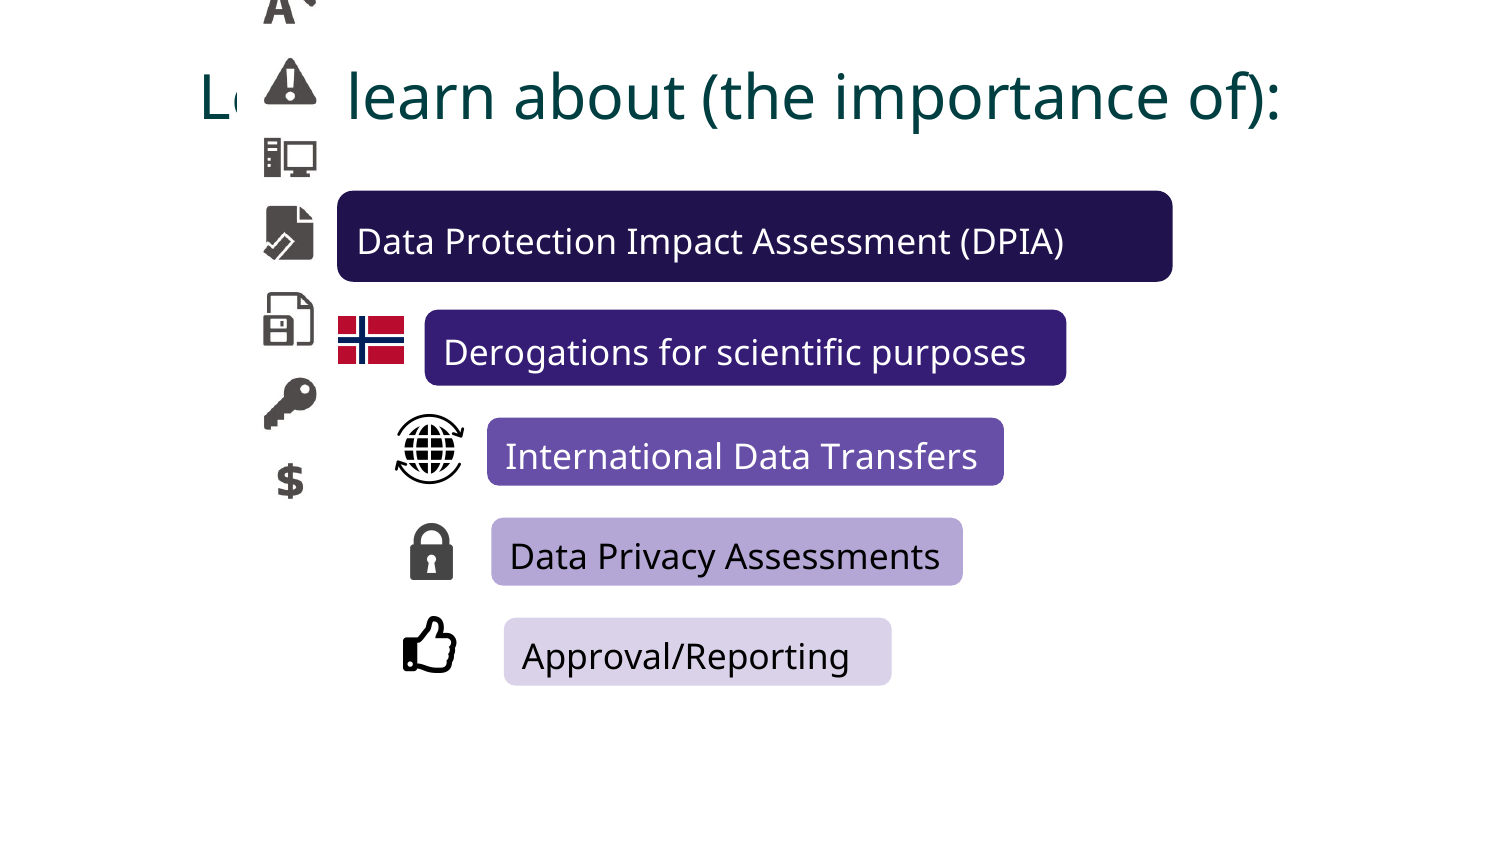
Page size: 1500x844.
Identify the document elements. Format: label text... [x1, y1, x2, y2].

picture [403, 616, 460, 673]
text_box Data Privacy Assessments [509, 531, 978, 574]
text_box Data Protection Impact Assessment (DPIA) [356, 216, 1114, 258]
text_box Let’s learn about (the importance of): [199, 53, 237, 126]
picture [403, 523, 460, 580]
picture [338, 316, 404, 364]
text_box [0, 0, 1500, 844]
text_box Let’s learn about (the importance of): [332, 53, 1378, 126]
text_box Approval/Reporting [521, 631, 866, 674]
text_box Derogations for scientific purposes [443, 327, 1062, 370]
text_box International Data Transfers [505, 431, 1006, 474]
picture [392, 411, 467, 487]
picture [237, 0, 332, 511]
